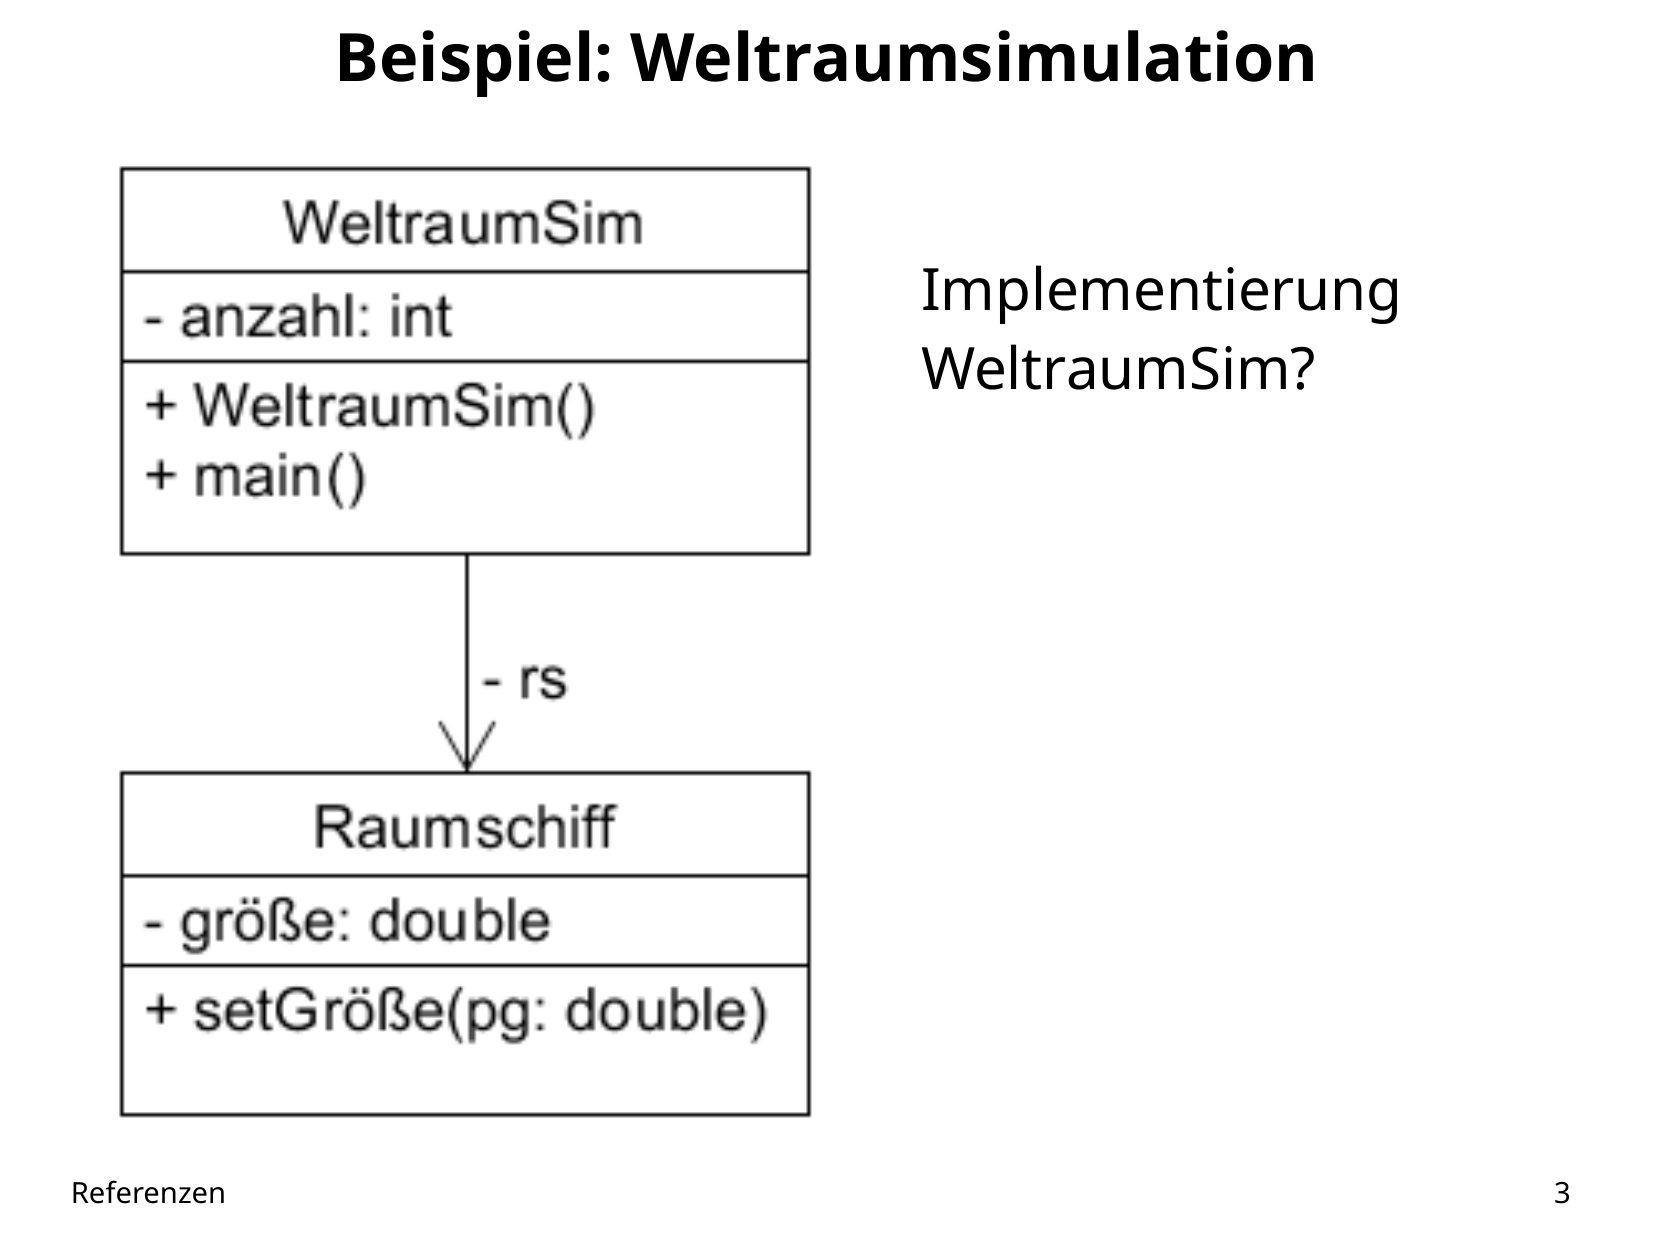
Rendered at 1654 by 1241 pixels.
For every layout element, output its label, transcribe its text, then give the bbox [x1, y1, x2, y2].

list Implementierung WeltraumSim? [921, 248, 1630, 461]
picture [118, 165, 815, 1122]
title Beispiel: Weltraumsimulation [0, 5, 1654, 107]
